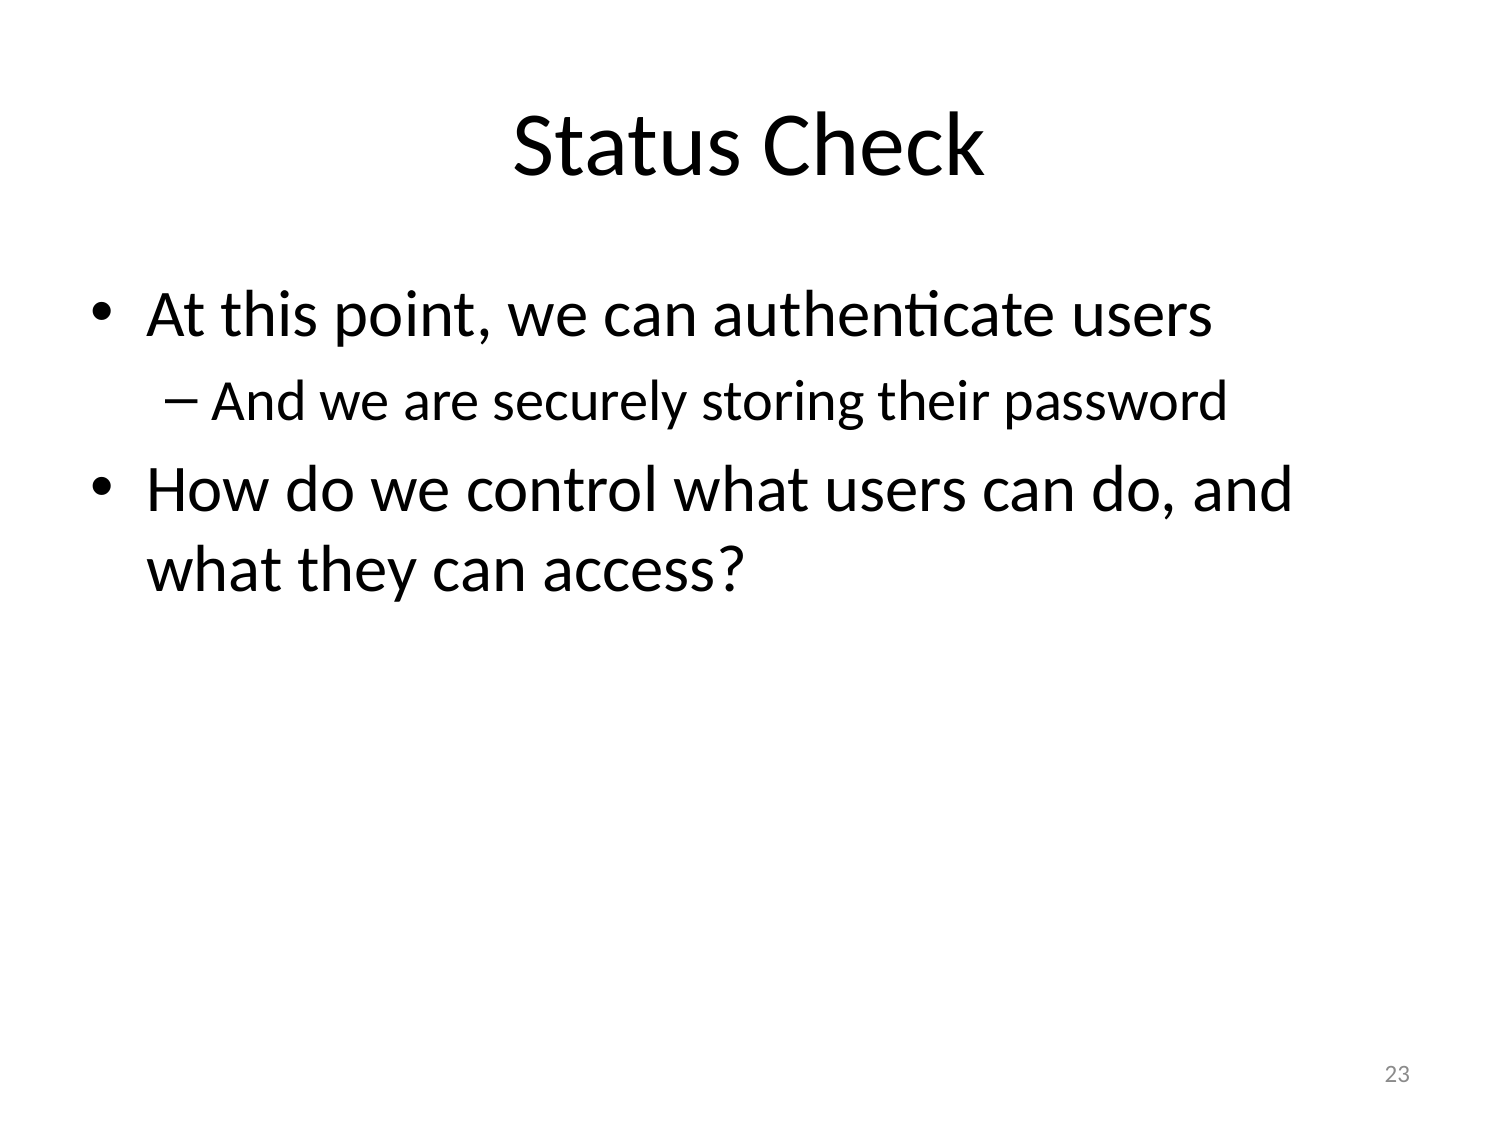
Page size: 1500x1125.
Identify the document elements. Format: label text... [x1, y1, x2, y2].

title Status Check [75, 45, 1425, 233]
list At this point, we can authenticate users And we are securely storing their password How do we control what users can do, and what they can access? [75, 262, 1425, 1005]
slide_number <number> [1074, 1042, 1425, 1103]
